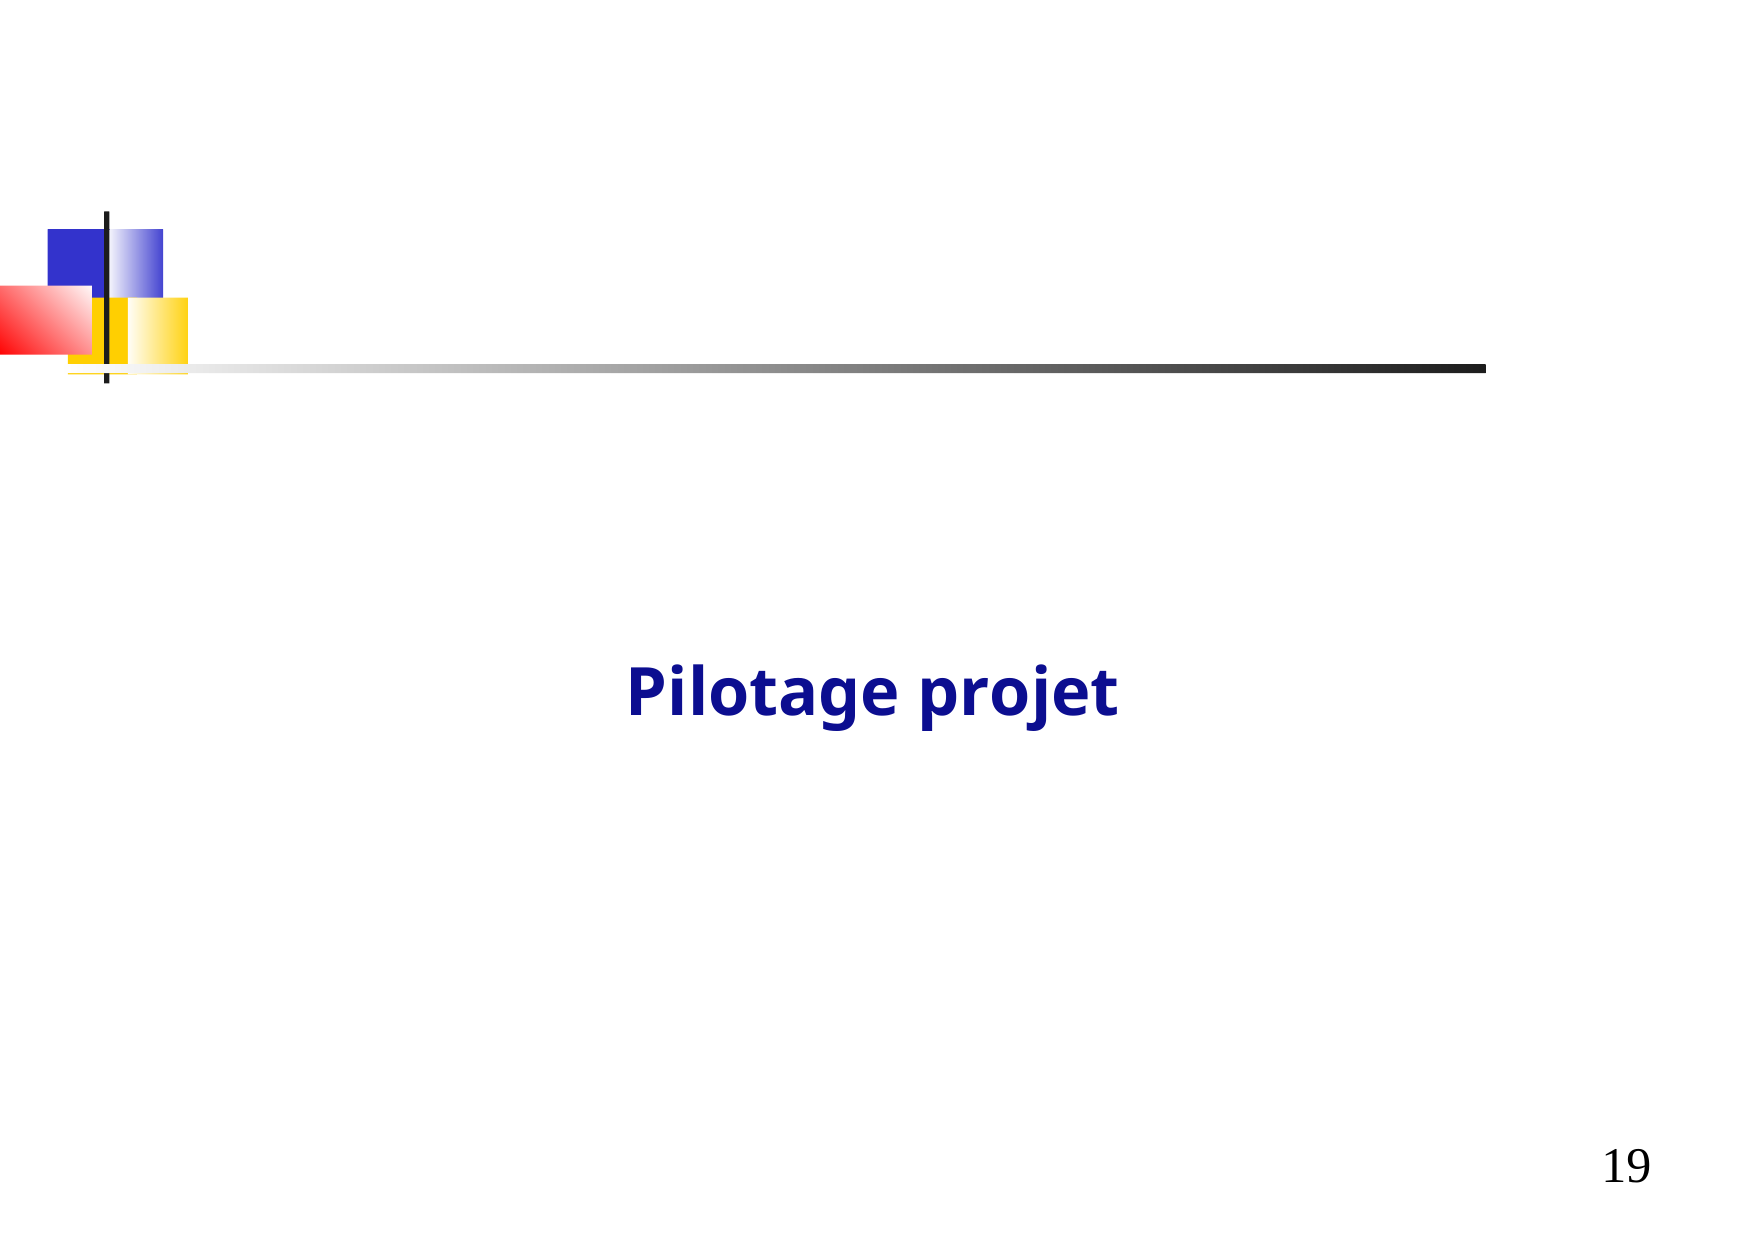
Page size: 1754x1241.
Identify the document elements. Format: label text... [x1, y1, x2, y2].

subtitle Pilotage projet [179, 371, 1567, 1091]
